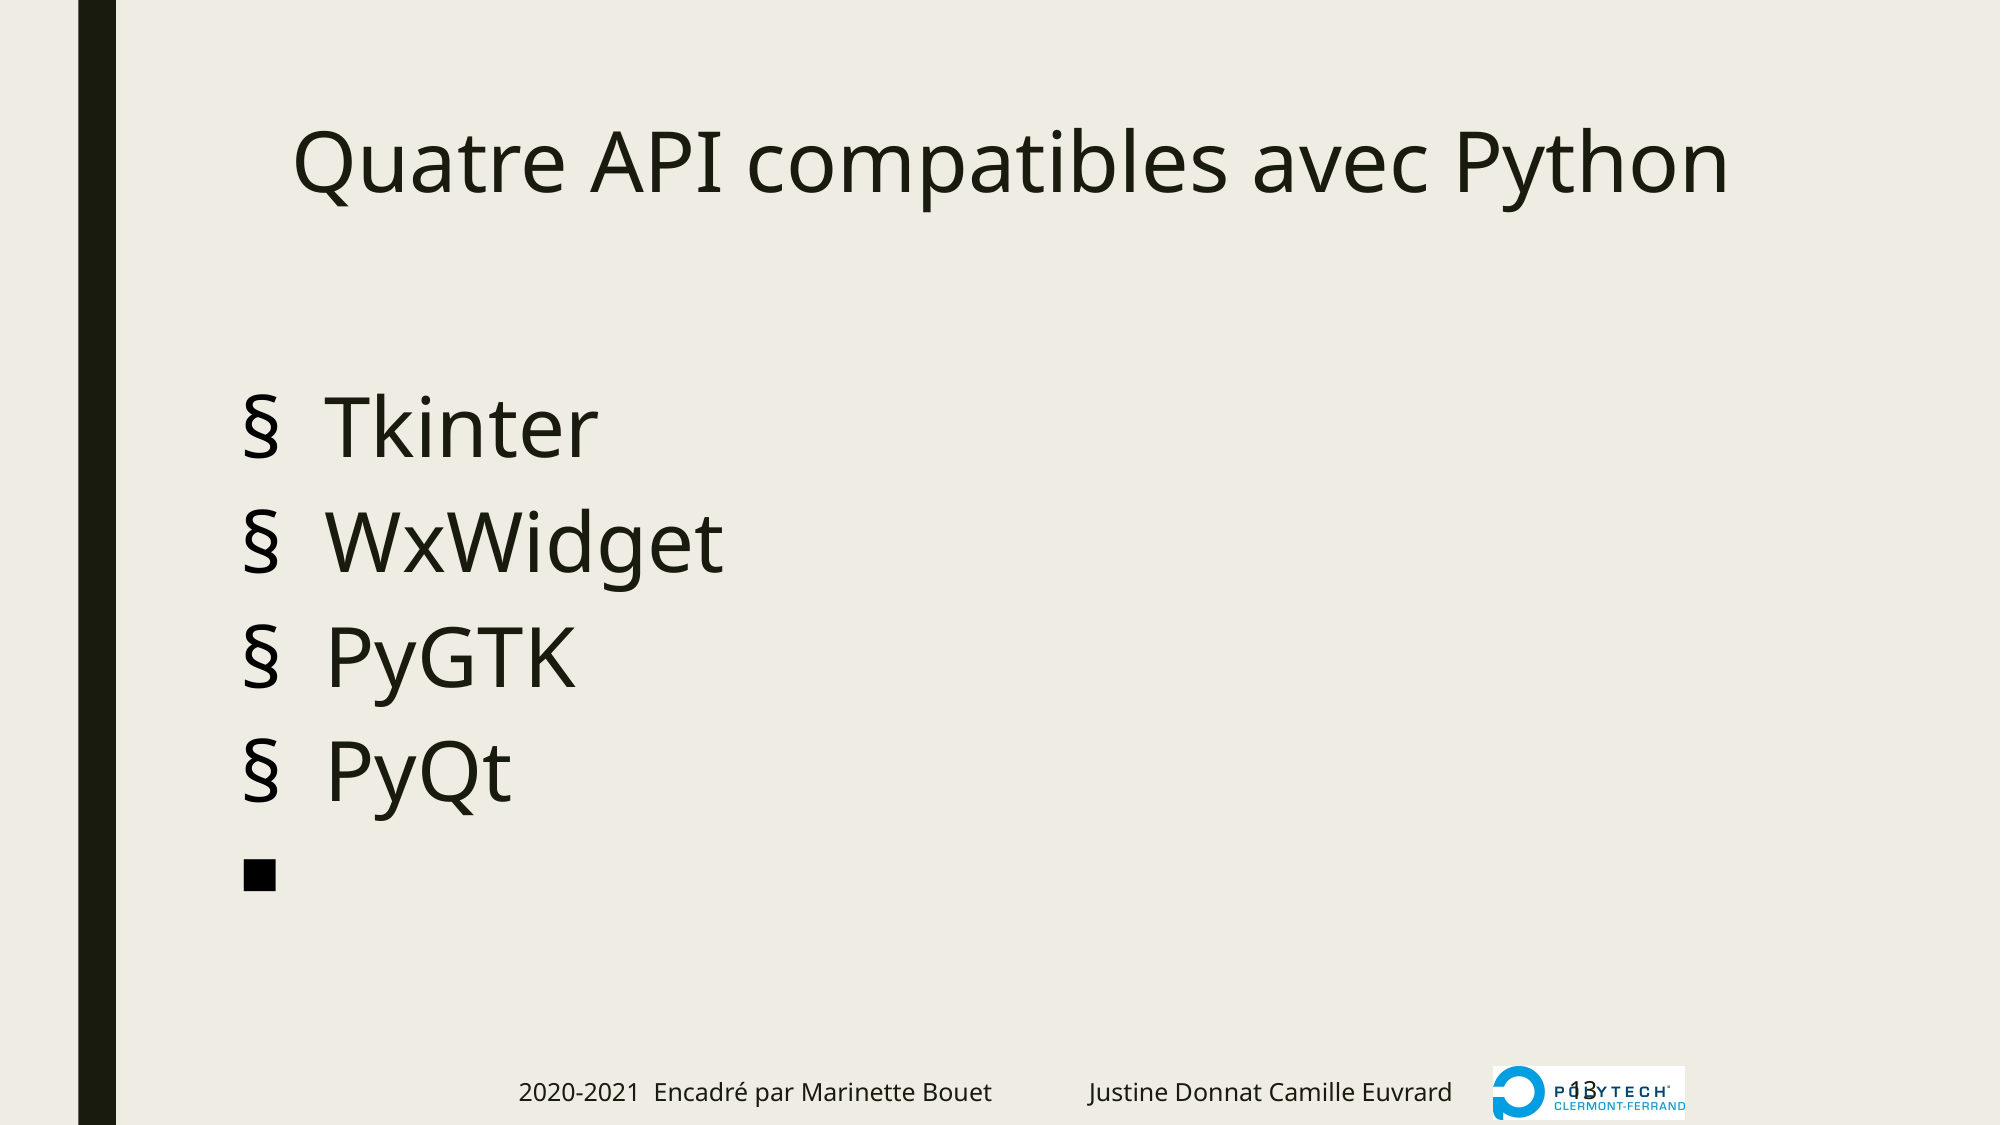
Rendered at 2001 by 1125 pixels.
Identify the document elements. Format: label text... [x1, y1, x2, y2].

title Quatre API compatibles avec Python [225, 112, 1801, 239]
text_box [1553, 1058, 1816, 1125]
text_box 2020-2021 Encadré par Marinette Bouet Justine Donnat Camille Euvrard [474, 1058, 1506, 1125]
list Tkinter WxWidget PyGTK PyQt [225, 375, 1287, 963]
